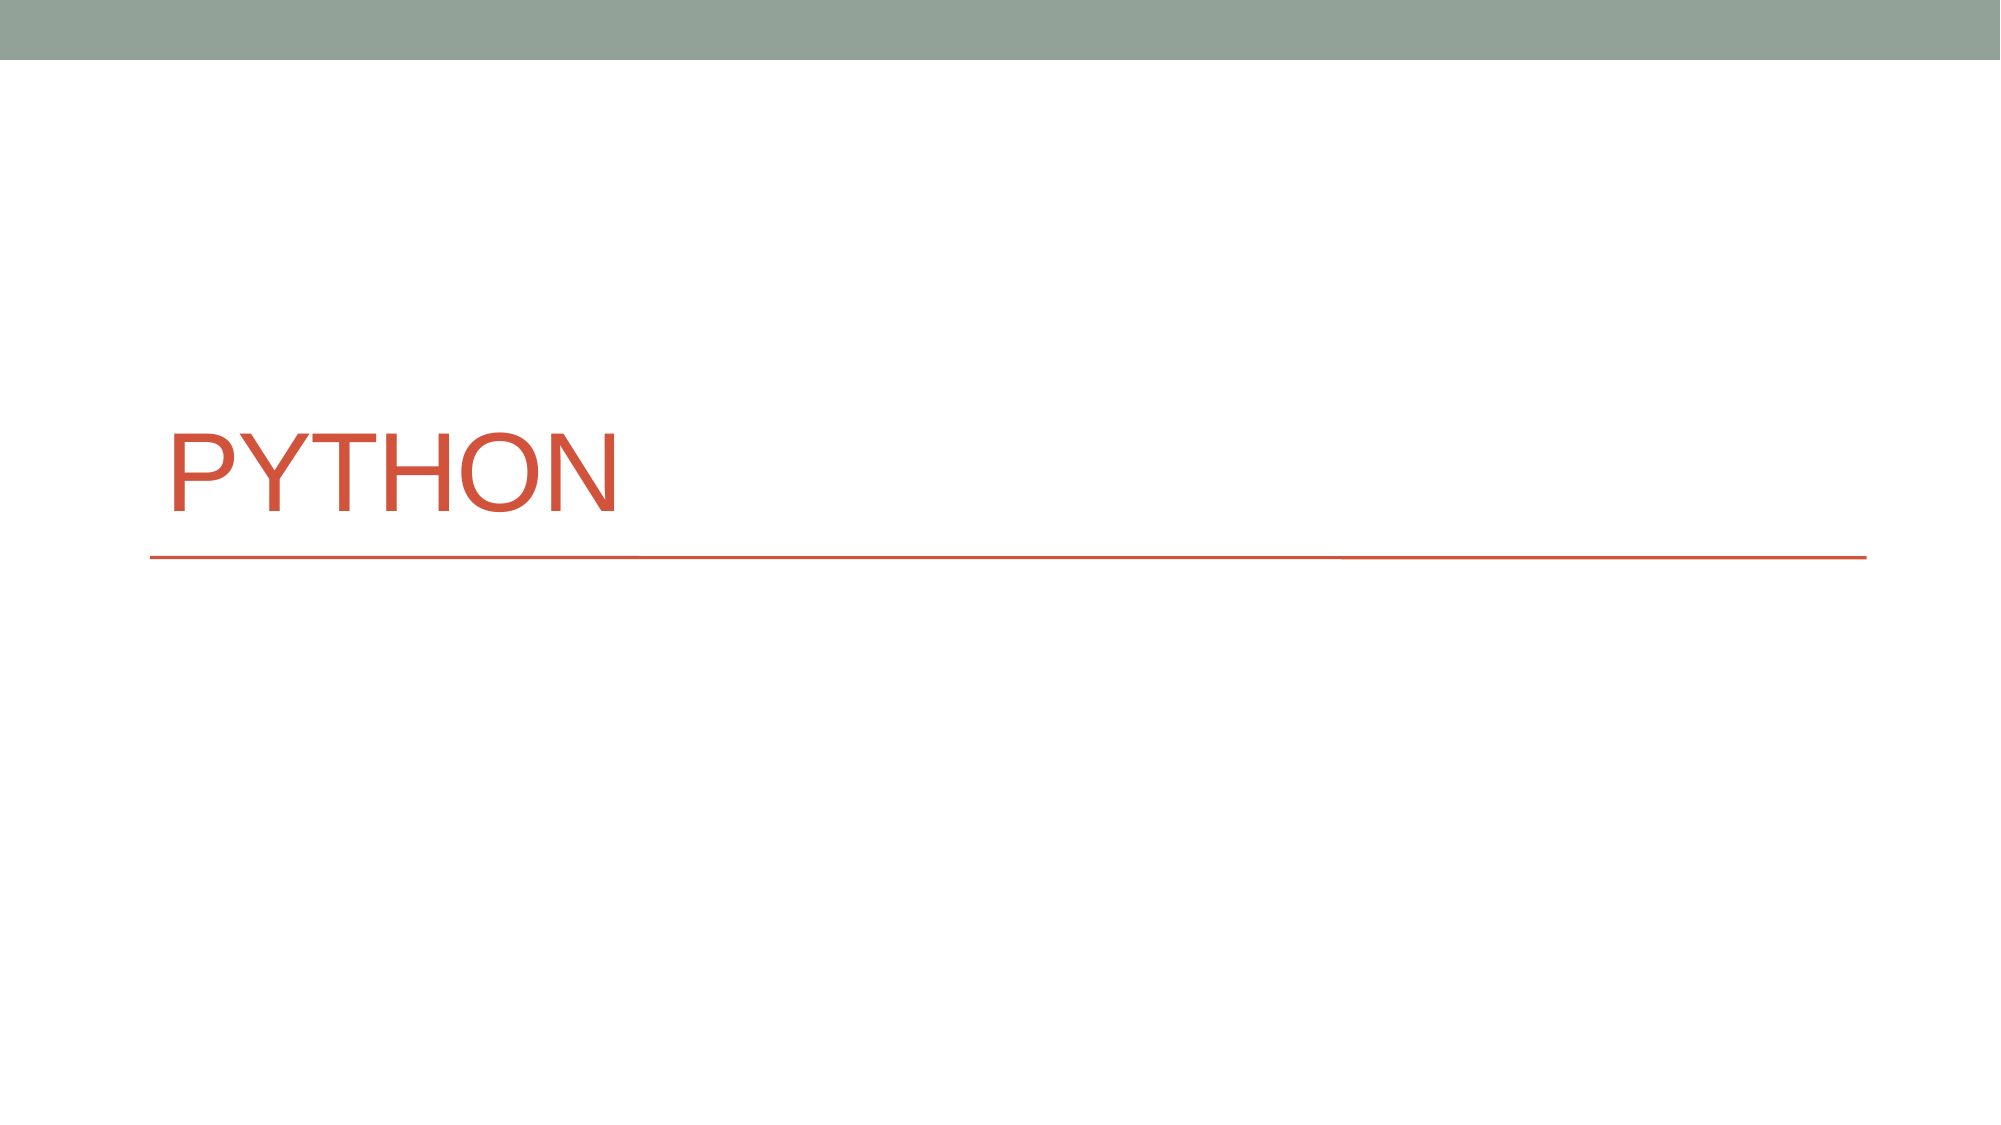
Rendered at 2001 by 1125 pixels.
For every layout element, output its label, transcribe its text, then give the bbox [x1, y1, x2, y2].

title Python [150, 224, 1867, 542]
